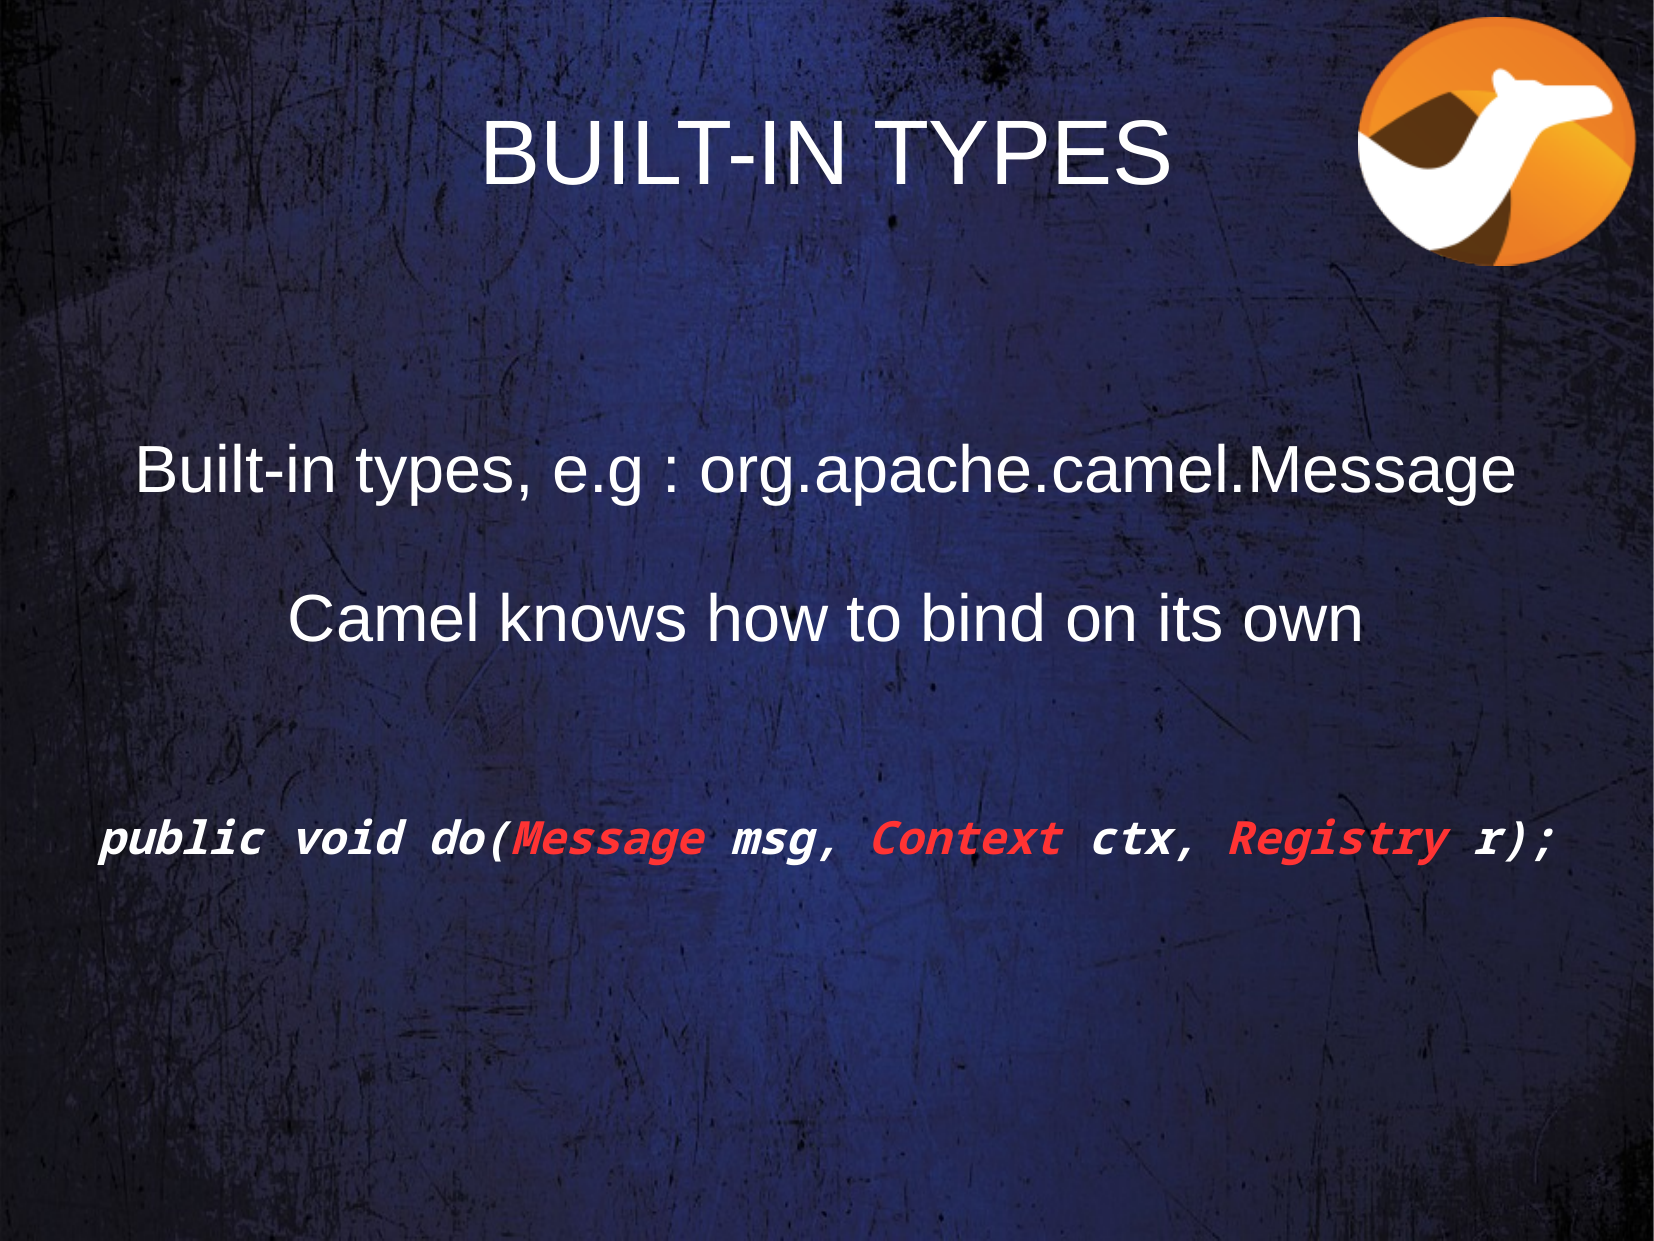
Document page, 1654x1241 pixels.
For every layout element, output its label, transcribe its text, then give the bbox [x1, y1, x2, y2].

title BUILT-IN TYPES [82, 49, 1358, 257]
picture [0, 0, 1654, 1241]
subtitle Built-in types, e.g : org.apache.camel.Message Camel knows how to bind on its own public void do(Message msg, Context ctx, Registry r); [82, 290, 1571, 1010]
